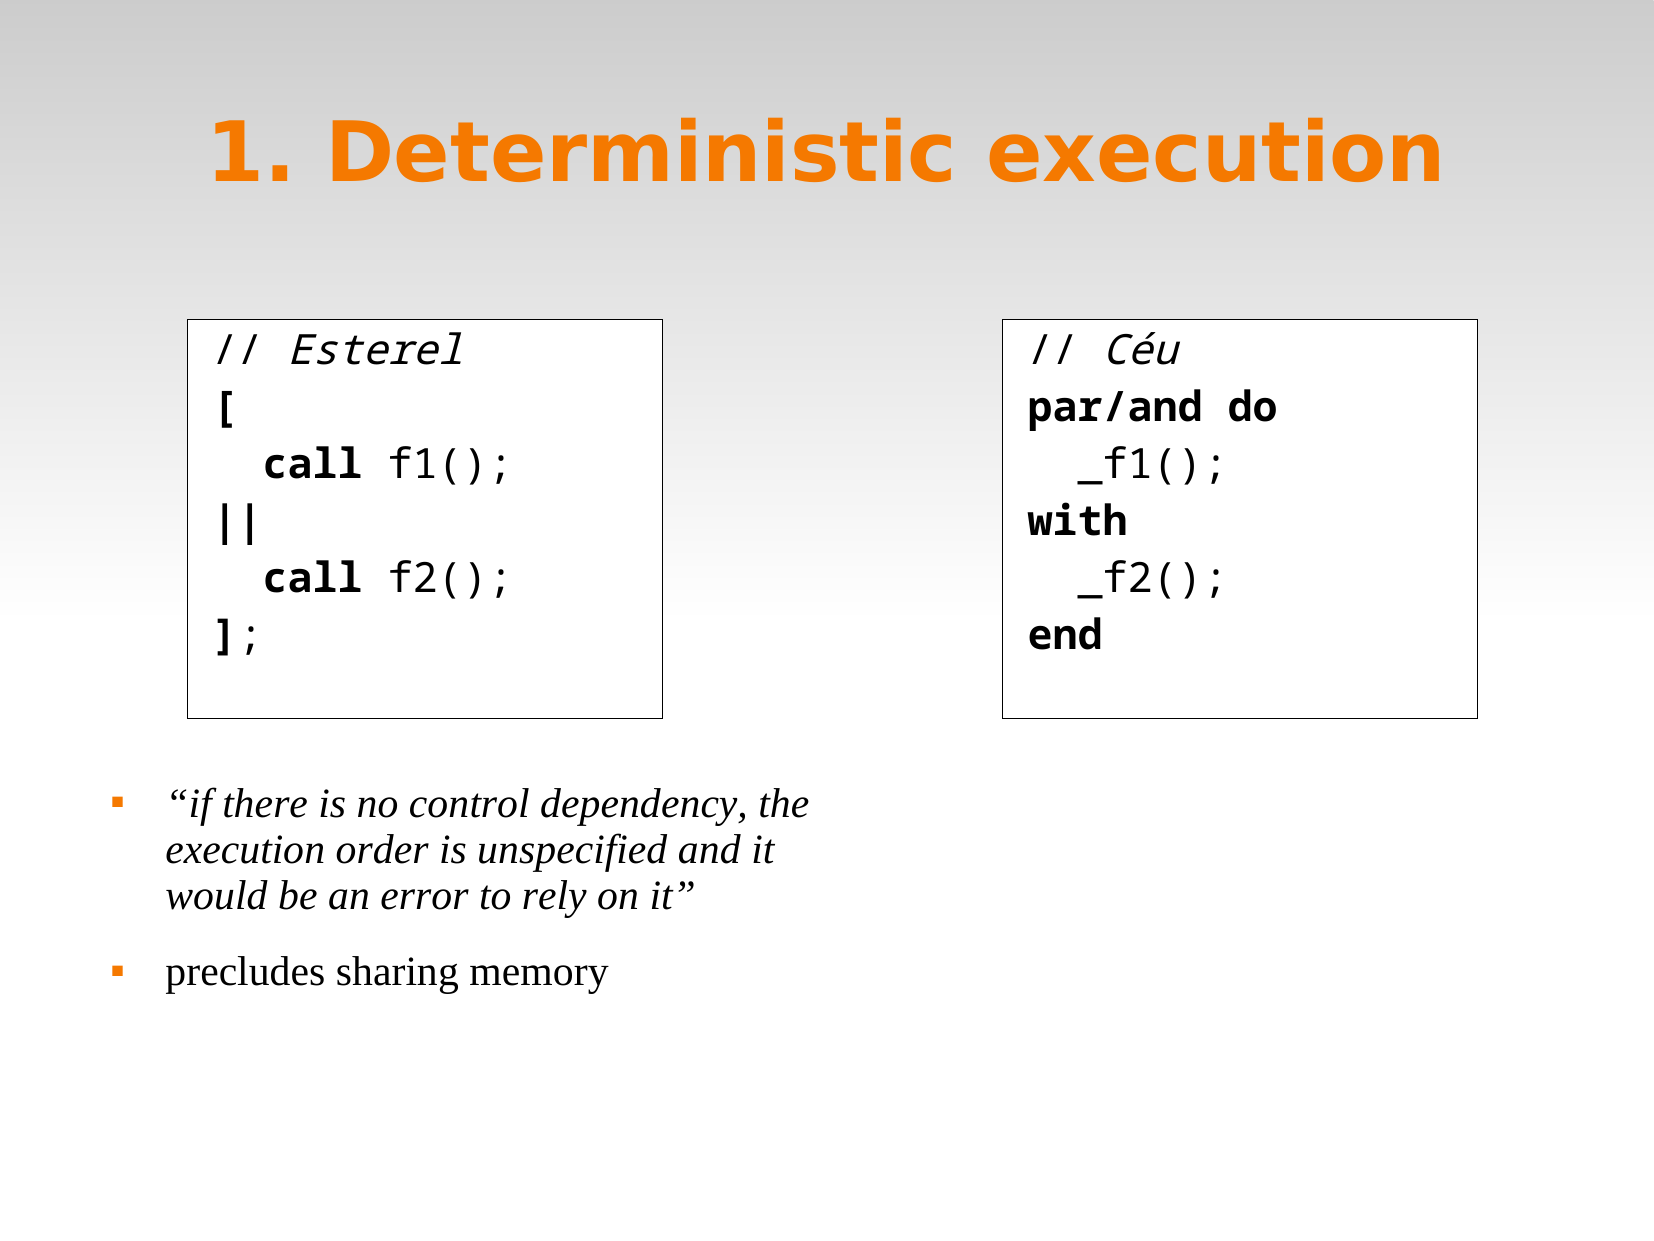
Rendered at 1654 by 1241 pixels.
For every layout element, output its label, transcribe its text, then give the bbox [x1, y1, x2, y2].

title 1. Deterministic execution [82, 49, 1571, 257]
list “if there is no control dependency, the execution order is unspecified and it would be an error to rely on it” precludes sharing memory [23, 780, 841, 1012]
text_box // Esterel [ call f1(); || call f2(); ]; [187, 325, 663, 713]
text_box // Céu par/and do _f1(); with _f2(); end [1002, 325, 1478, 713]
